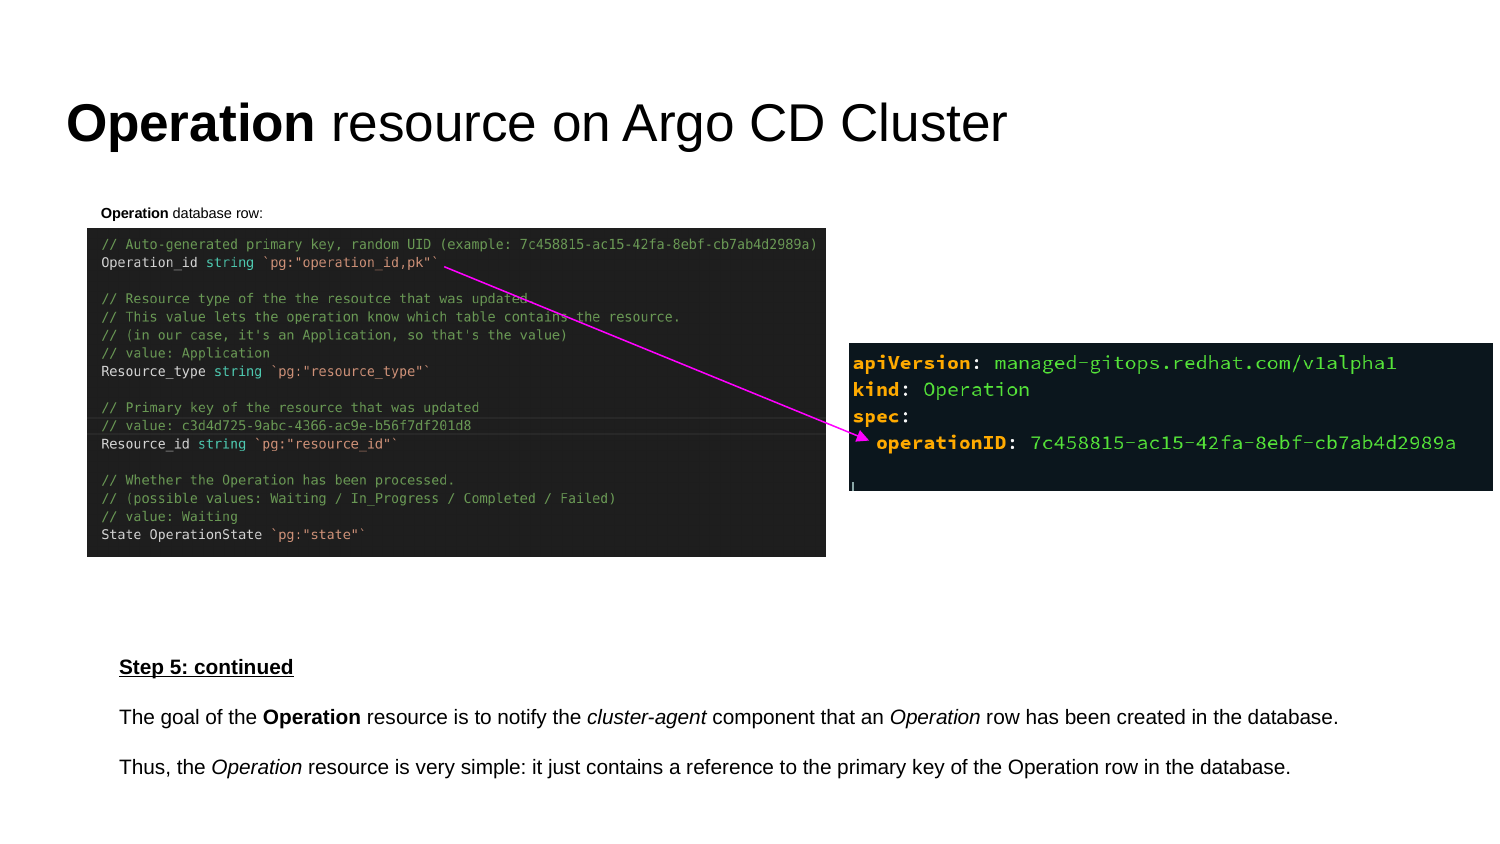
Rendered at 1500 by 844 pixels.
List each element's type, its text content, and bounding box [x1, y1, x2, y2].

picture [87, 228, 826, 558]
title Operation resource on Argo CD Cluster [51, 72, 1449, 167]
picture [849, 343, 1493, 491]
text_box Operation database row: [85, 189, 569, 237]
text_box Step 5: continued The goal of the Operation resource is to notify the cluster-agent component that an Operation row has been created in the database. Thus, the Operation resource is very simple: it just contains a reference to the primary key of the Operation row in the database. [104, 638, 1382, 819]
